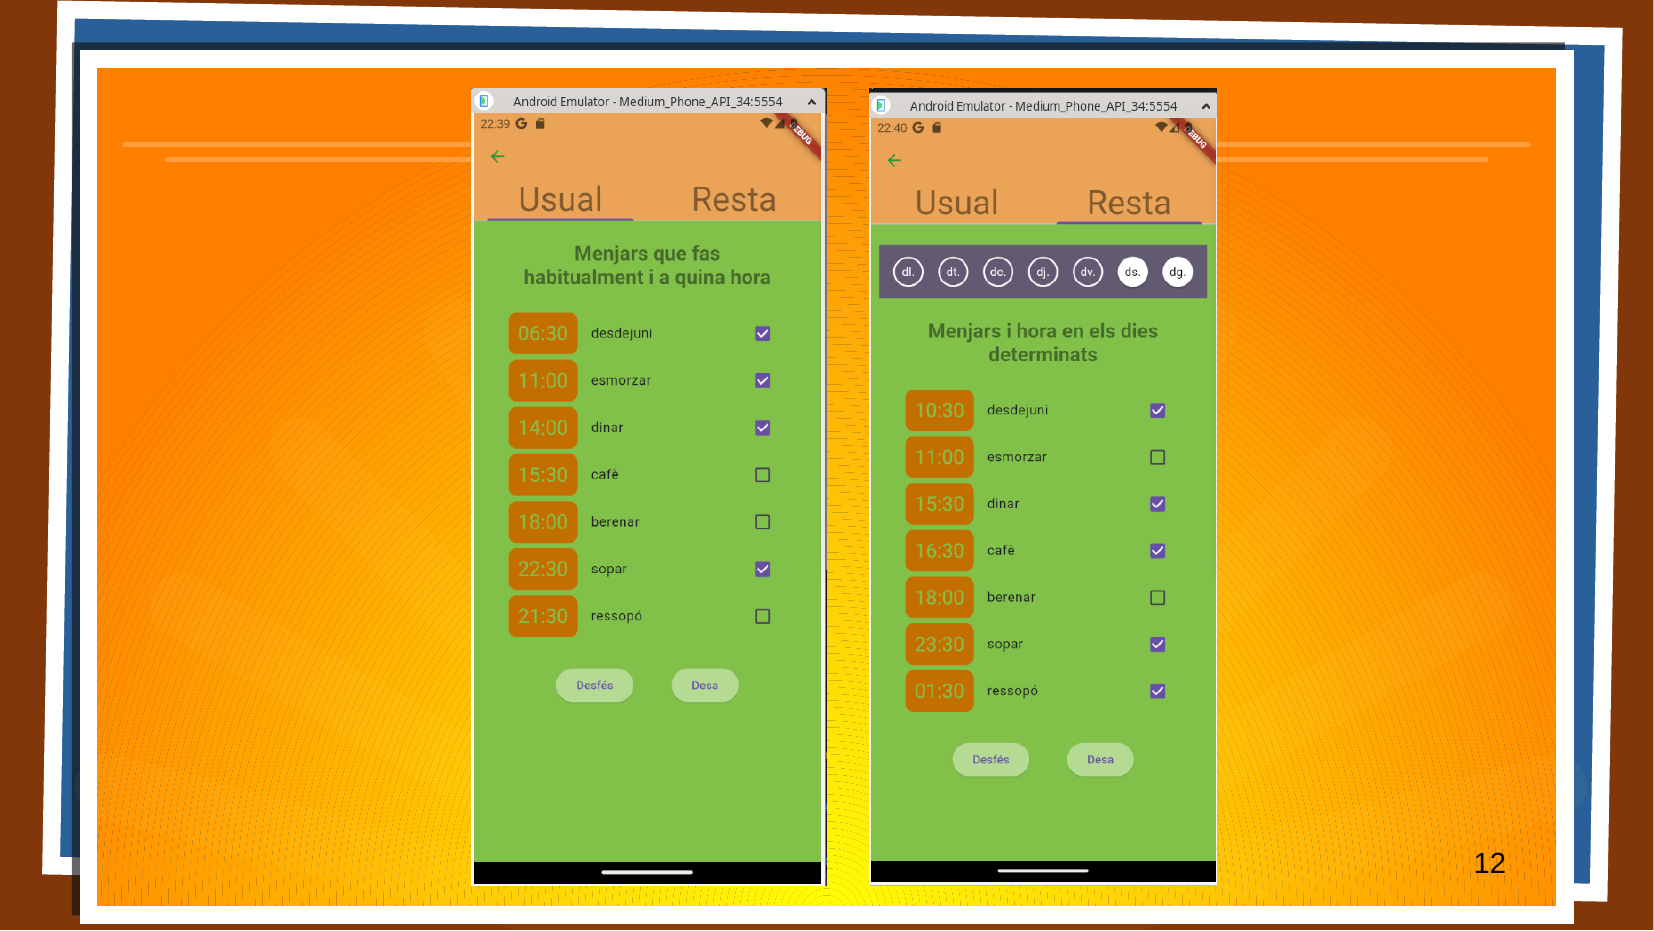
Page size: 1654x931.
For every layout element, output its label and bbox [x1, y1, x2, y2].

picture [869, 88, 1217, 886]
picture [471, 88, 827, 886]
